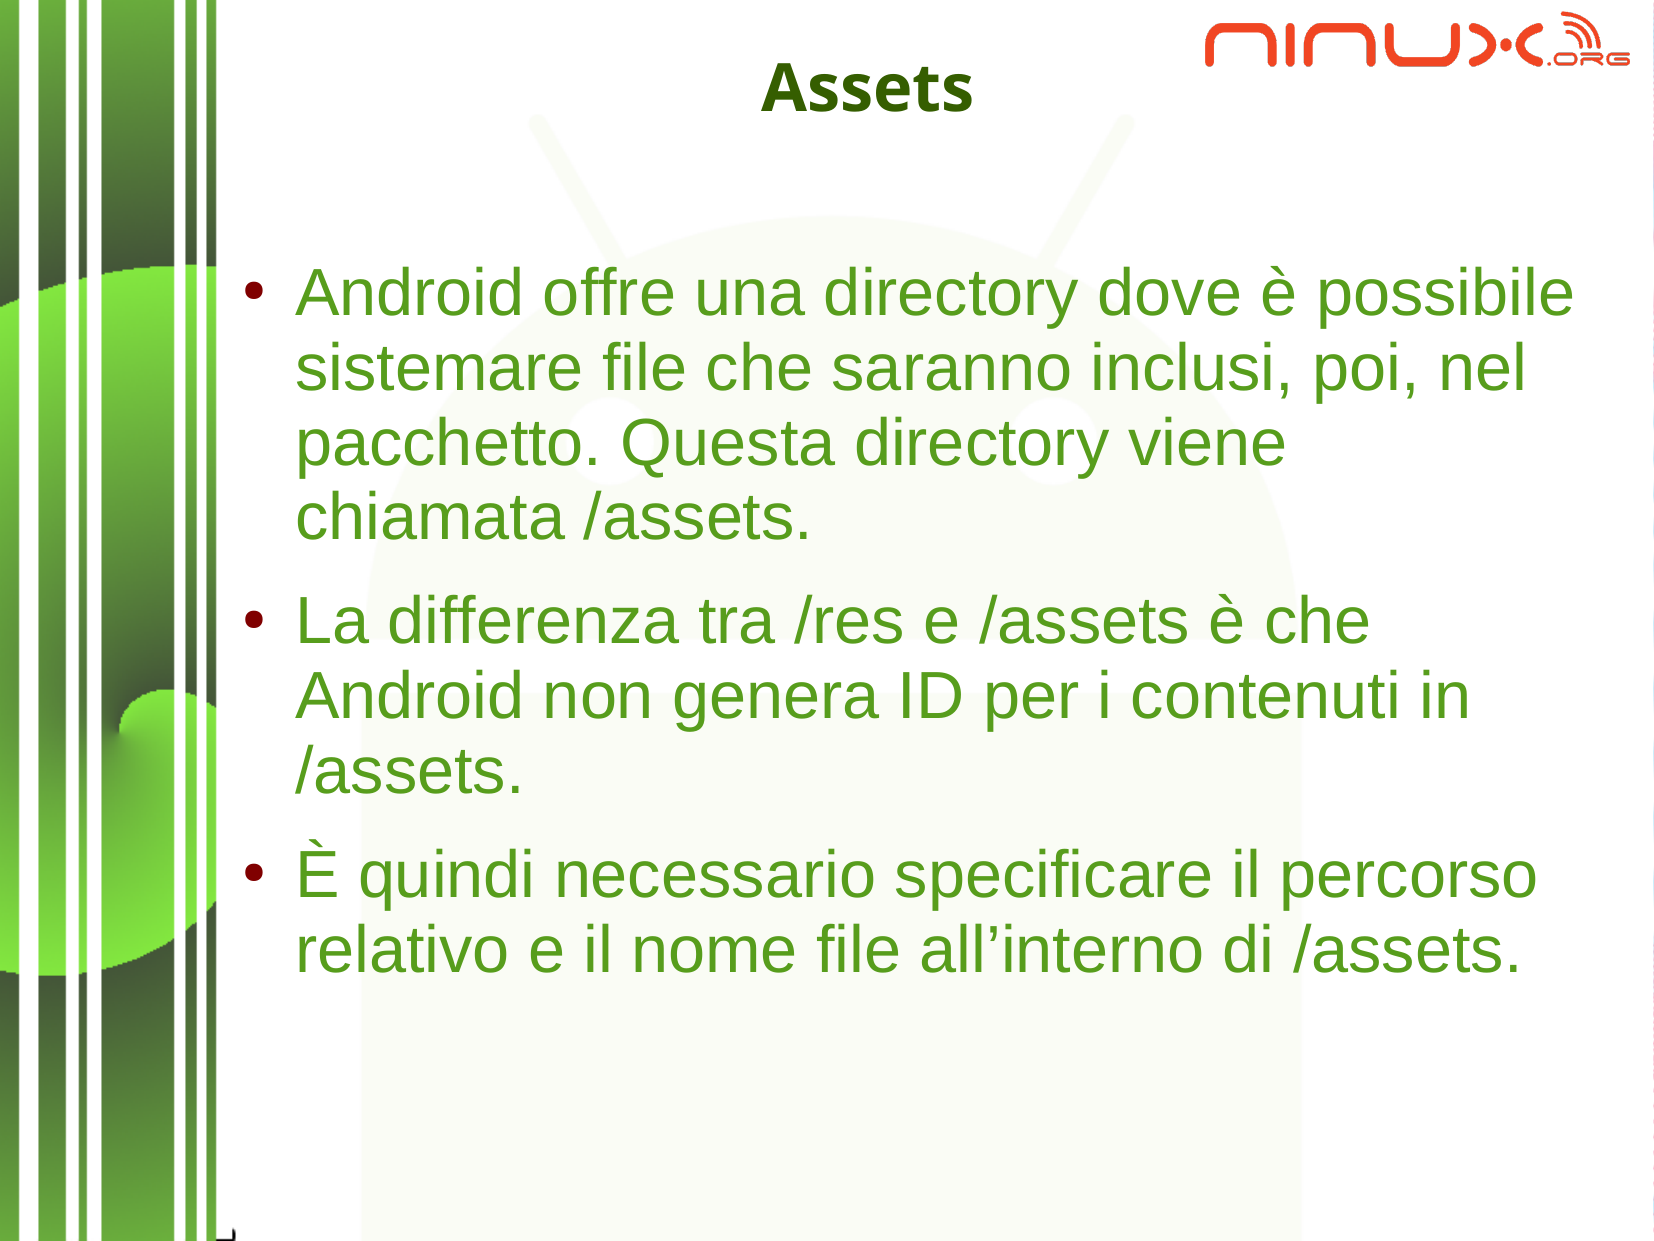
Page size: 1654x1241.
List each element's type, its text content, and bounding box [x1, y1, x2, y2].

picture [0, 0, 1654, 1241]
list Android offre una directory dove è possibile sistemare file che saranno inclusi, poi, nel pacchetto. Questa directory viene chiamata /assets. La differenza tra /res e /assets è che Android non genera ID per i contenuti in /assets. È quindi necessario specificare il percorso relativo e il nome file all’interno di /assets. [224, 255, 1598, 987]
title Assets [236, 46, 1500, 125]
